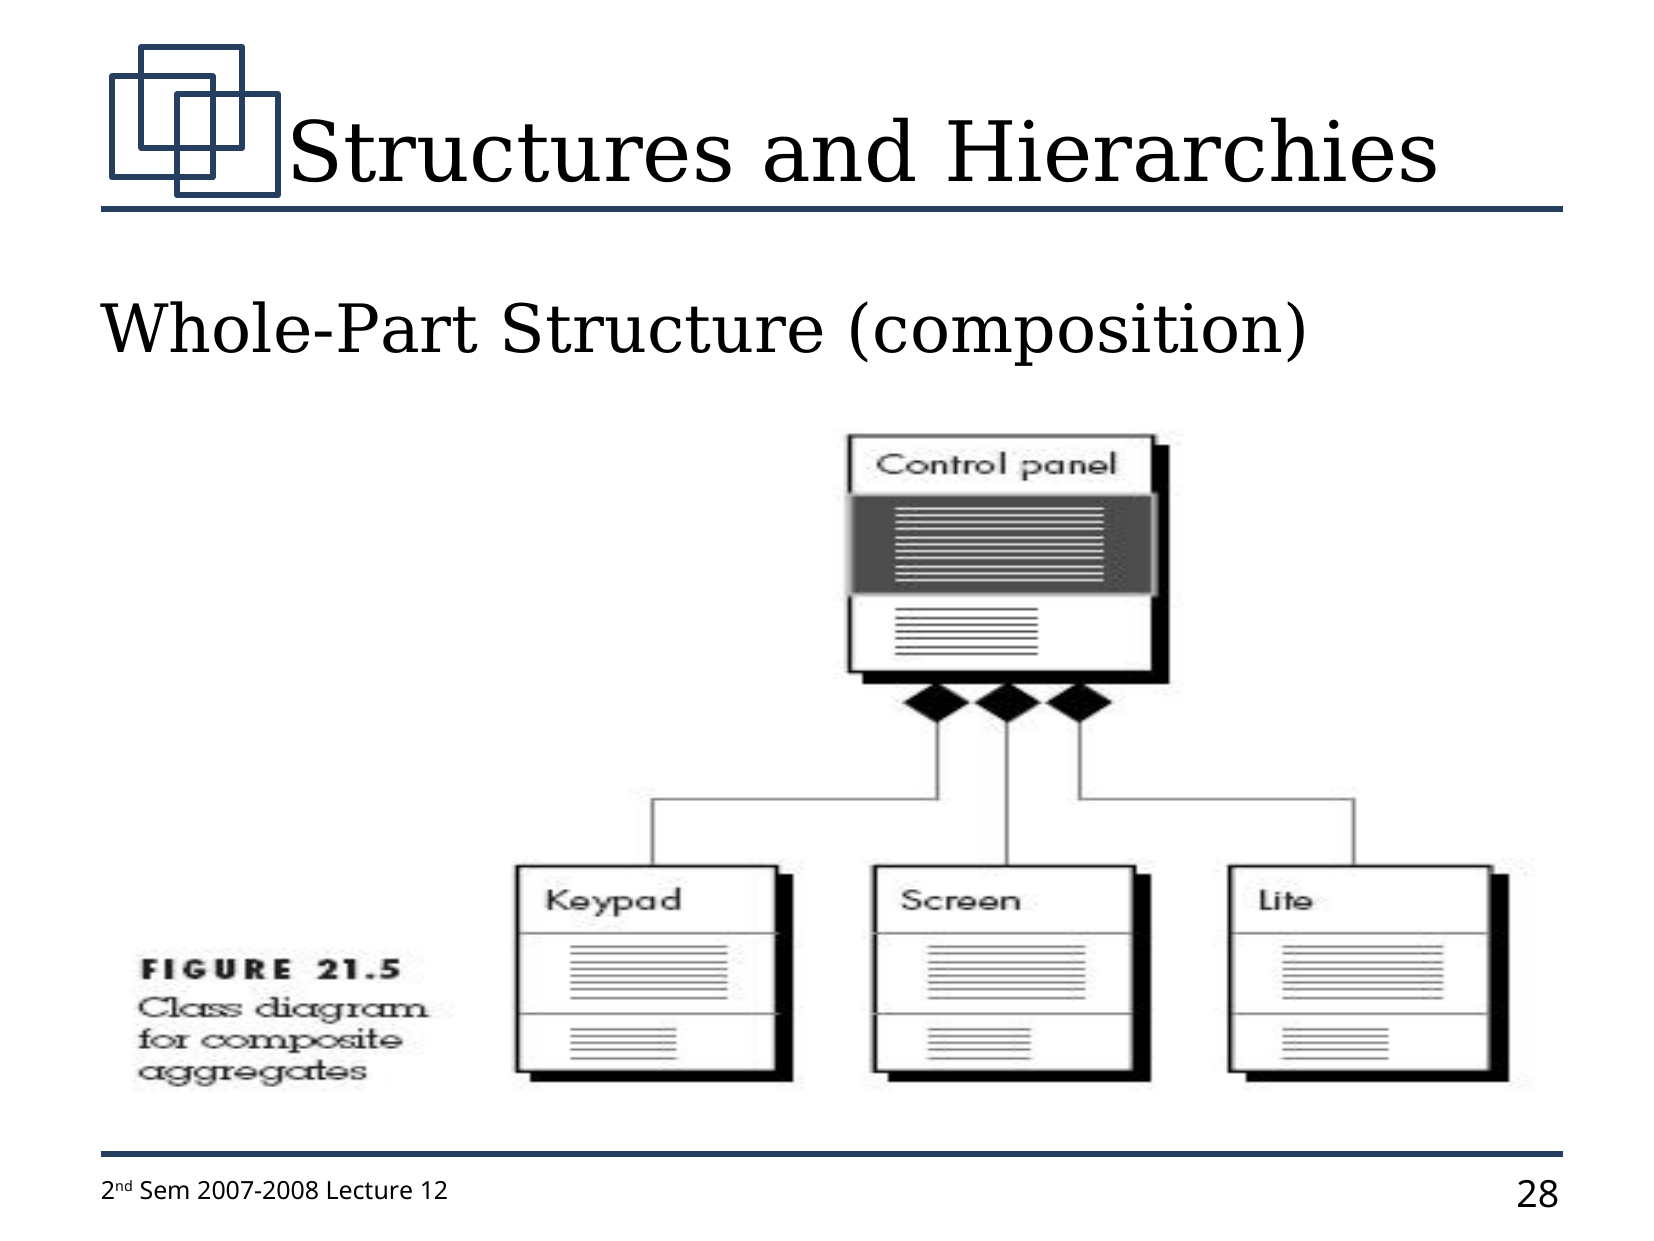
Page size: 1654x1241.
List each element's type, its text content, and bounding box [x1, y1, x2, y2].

list Whole-Part Structure (composition) [82, 290, 1571, 412]
title Structures and Hierarchies [82, 49, 1571, 257]
picture [75, 412, 1576, 1126]
